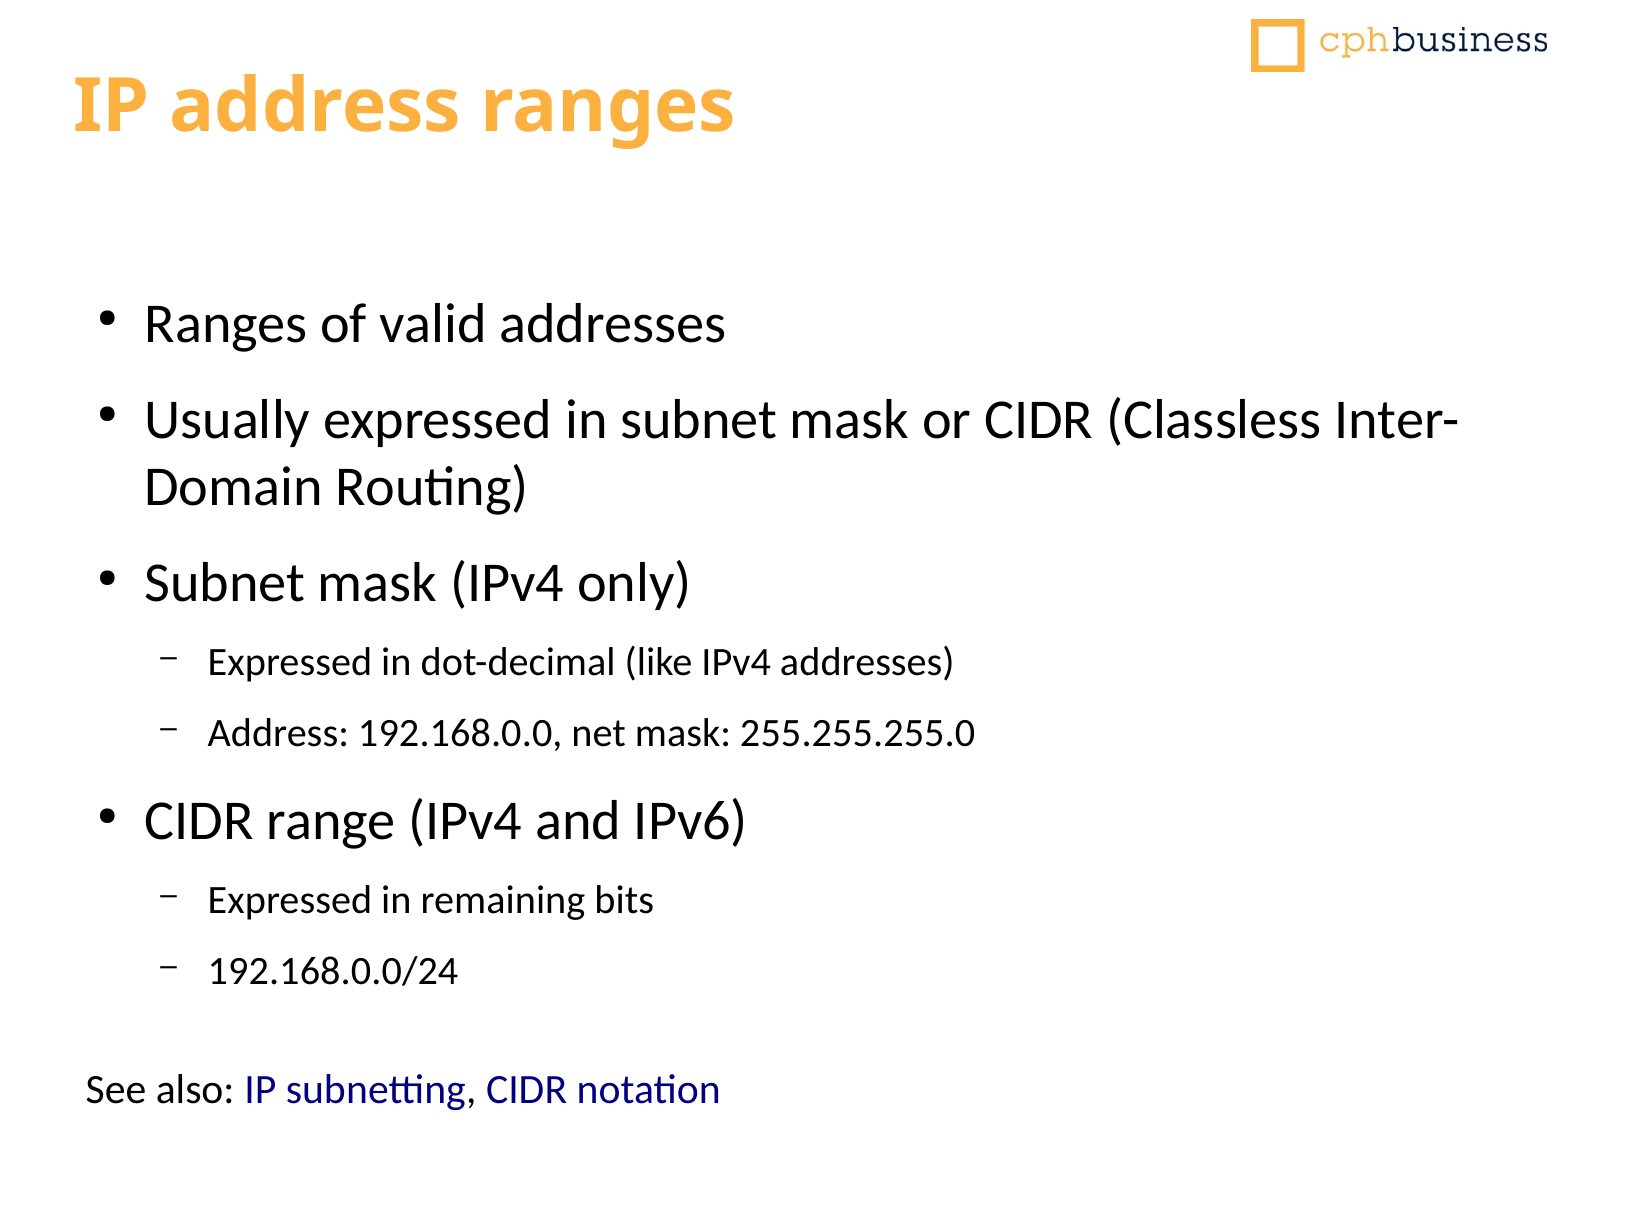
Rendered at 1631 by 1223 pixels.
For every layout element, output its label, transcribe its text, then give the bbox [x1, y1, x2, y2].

text_box See also: IP subnetting, CIDR notation [70, 1029, 1418, 1095]
text_box IP address ranges [58, 48, 1394, 172]
list Ranges of valid addresses Usually expressed in subnet mask or CIDR (Classless Inter-Domain Routing) Subnet mask (IPv4 only) Expressed in dot-decimal (like IPv4 addresses) Address: 192.168.0.0, net mask: 255.255.255.0 CIDR range (IPv4 and IPv6) Expressed in remaining bits 192.168.0.0/24 [81, 286, 1549, 995]
picture [1251, 19, 1547, 72]
